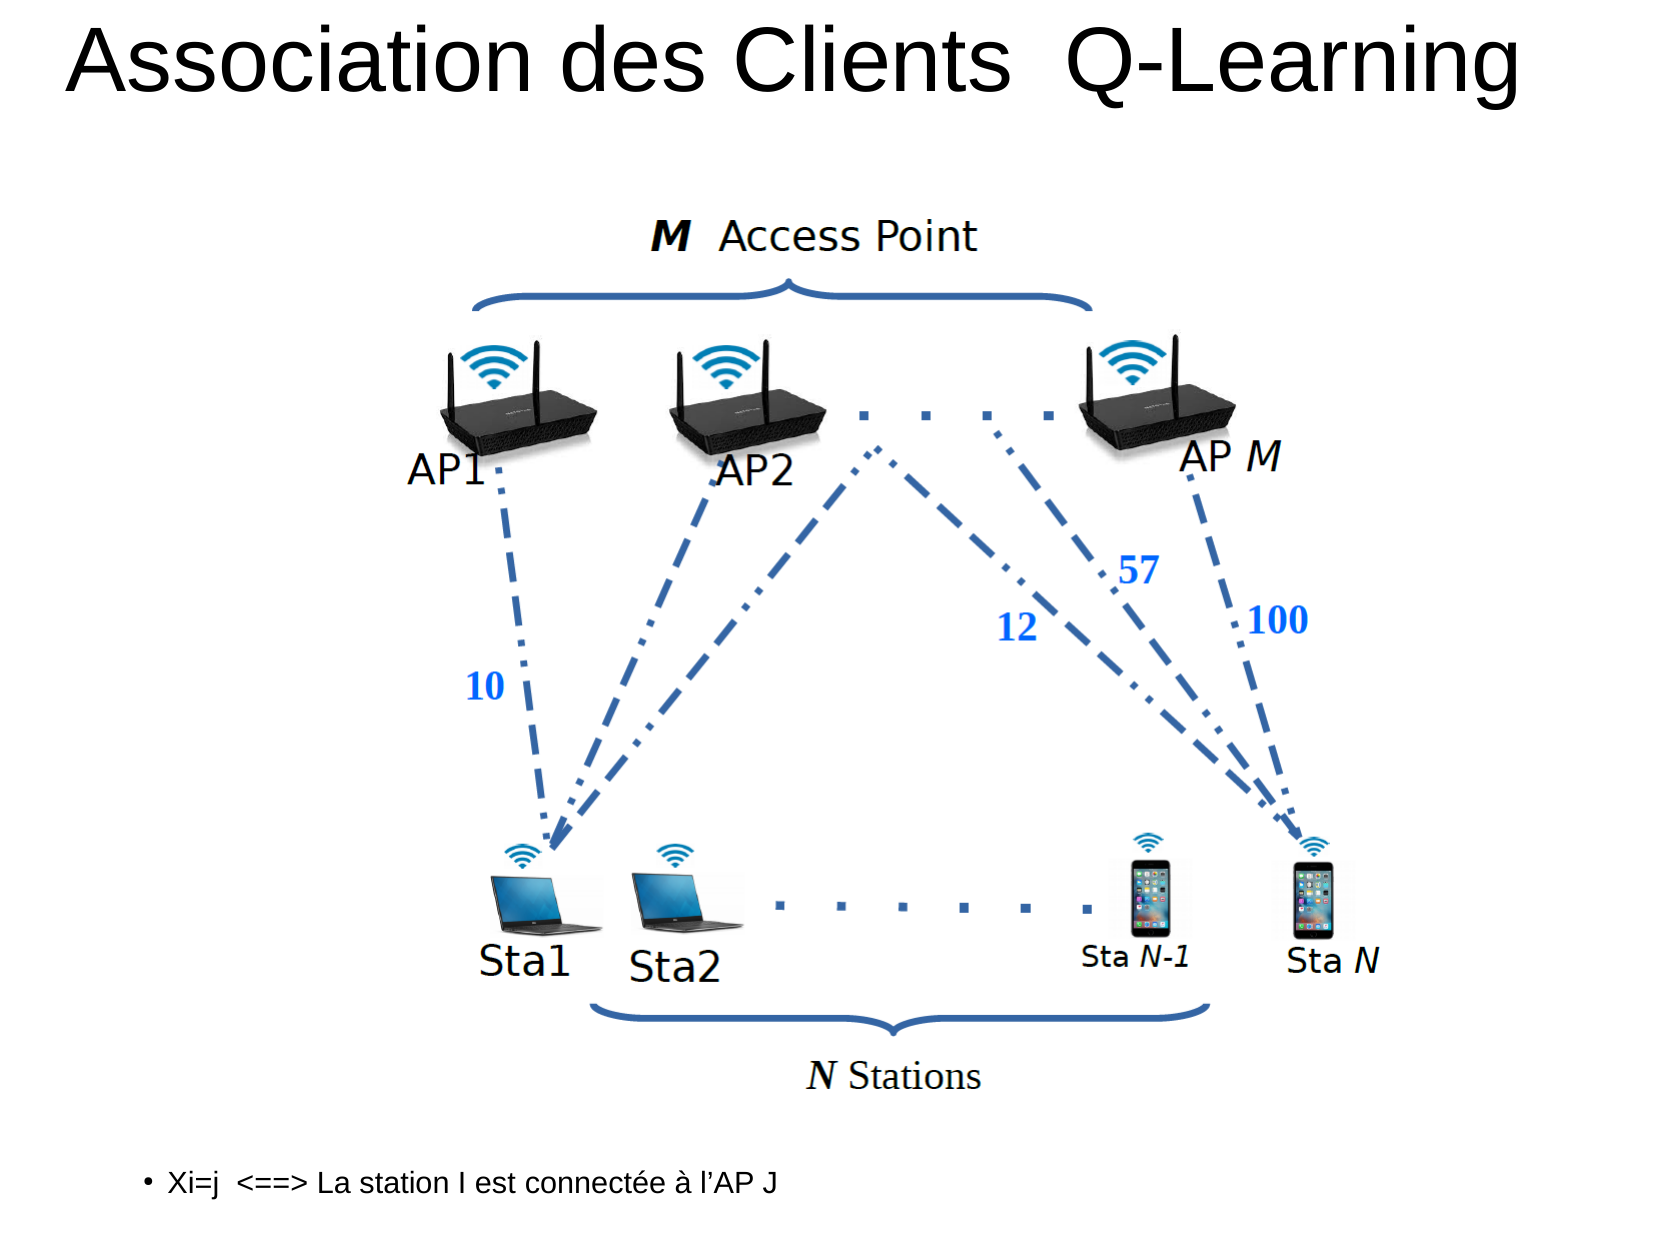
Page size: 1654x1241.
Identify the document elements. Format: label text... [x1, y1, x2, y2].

picture [405, 213, 1380, 1096]
list Xi=j <==> La station I est connectée à l’AP J [135, 1165, 1624, 1201]
title Association des Clients Q-Learning [60, 0, 1531, 121]
